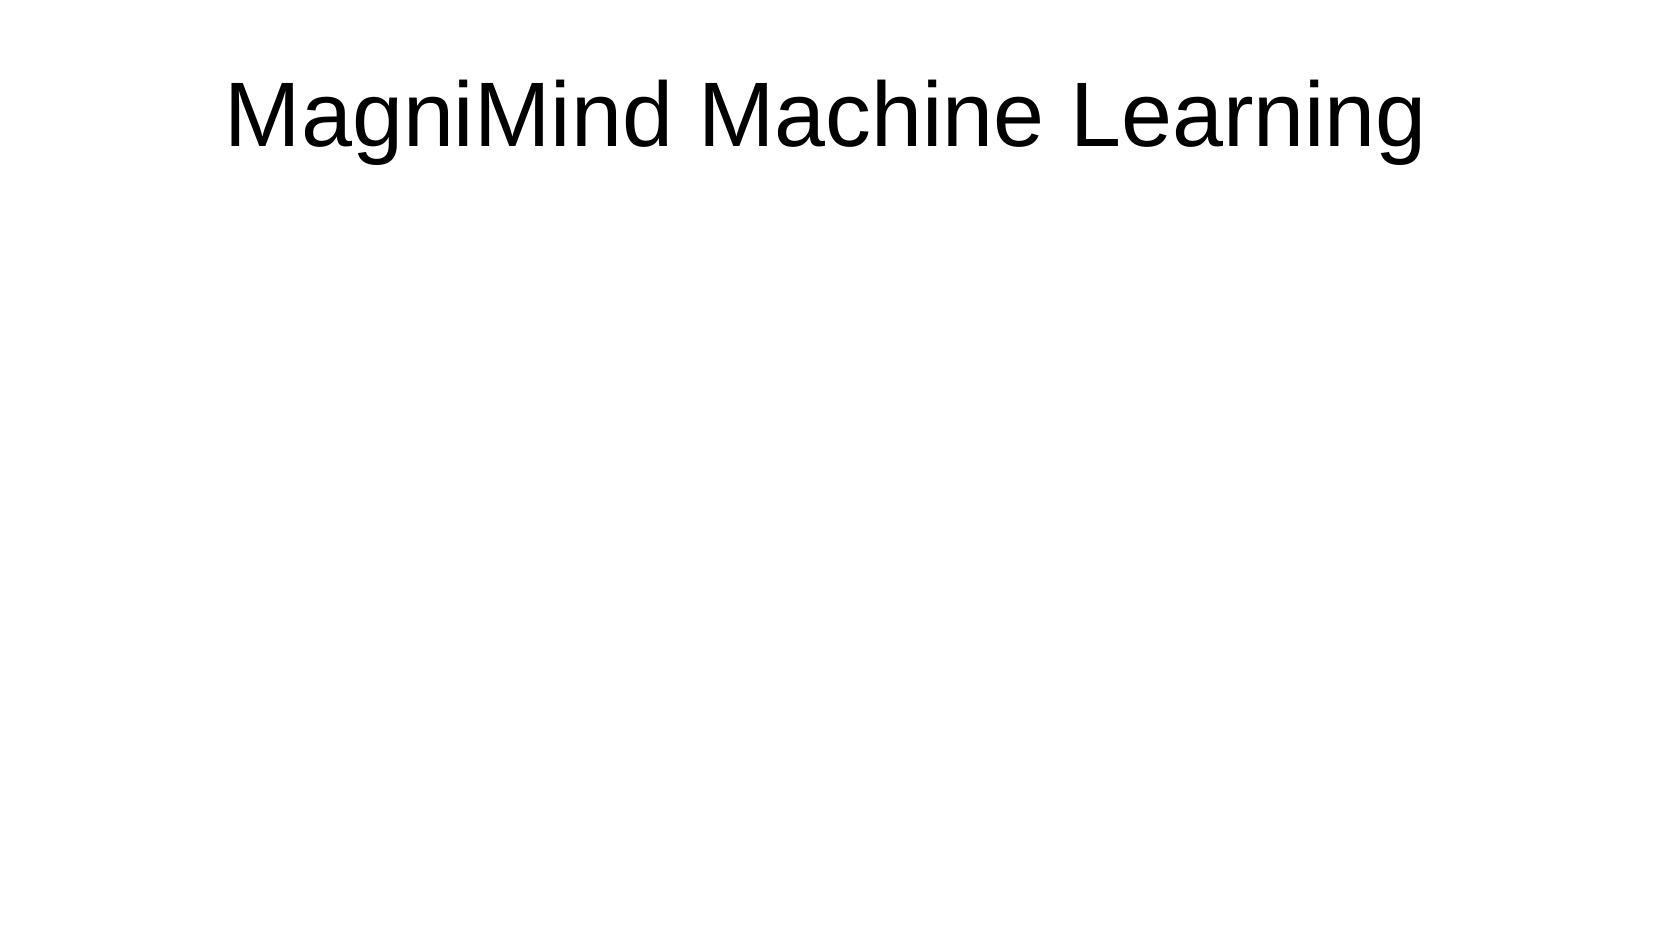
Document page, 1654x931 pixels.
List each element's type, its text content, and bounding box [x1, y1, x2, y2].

title MagniMind Machine Learning [82, 37, 1571, 193]
